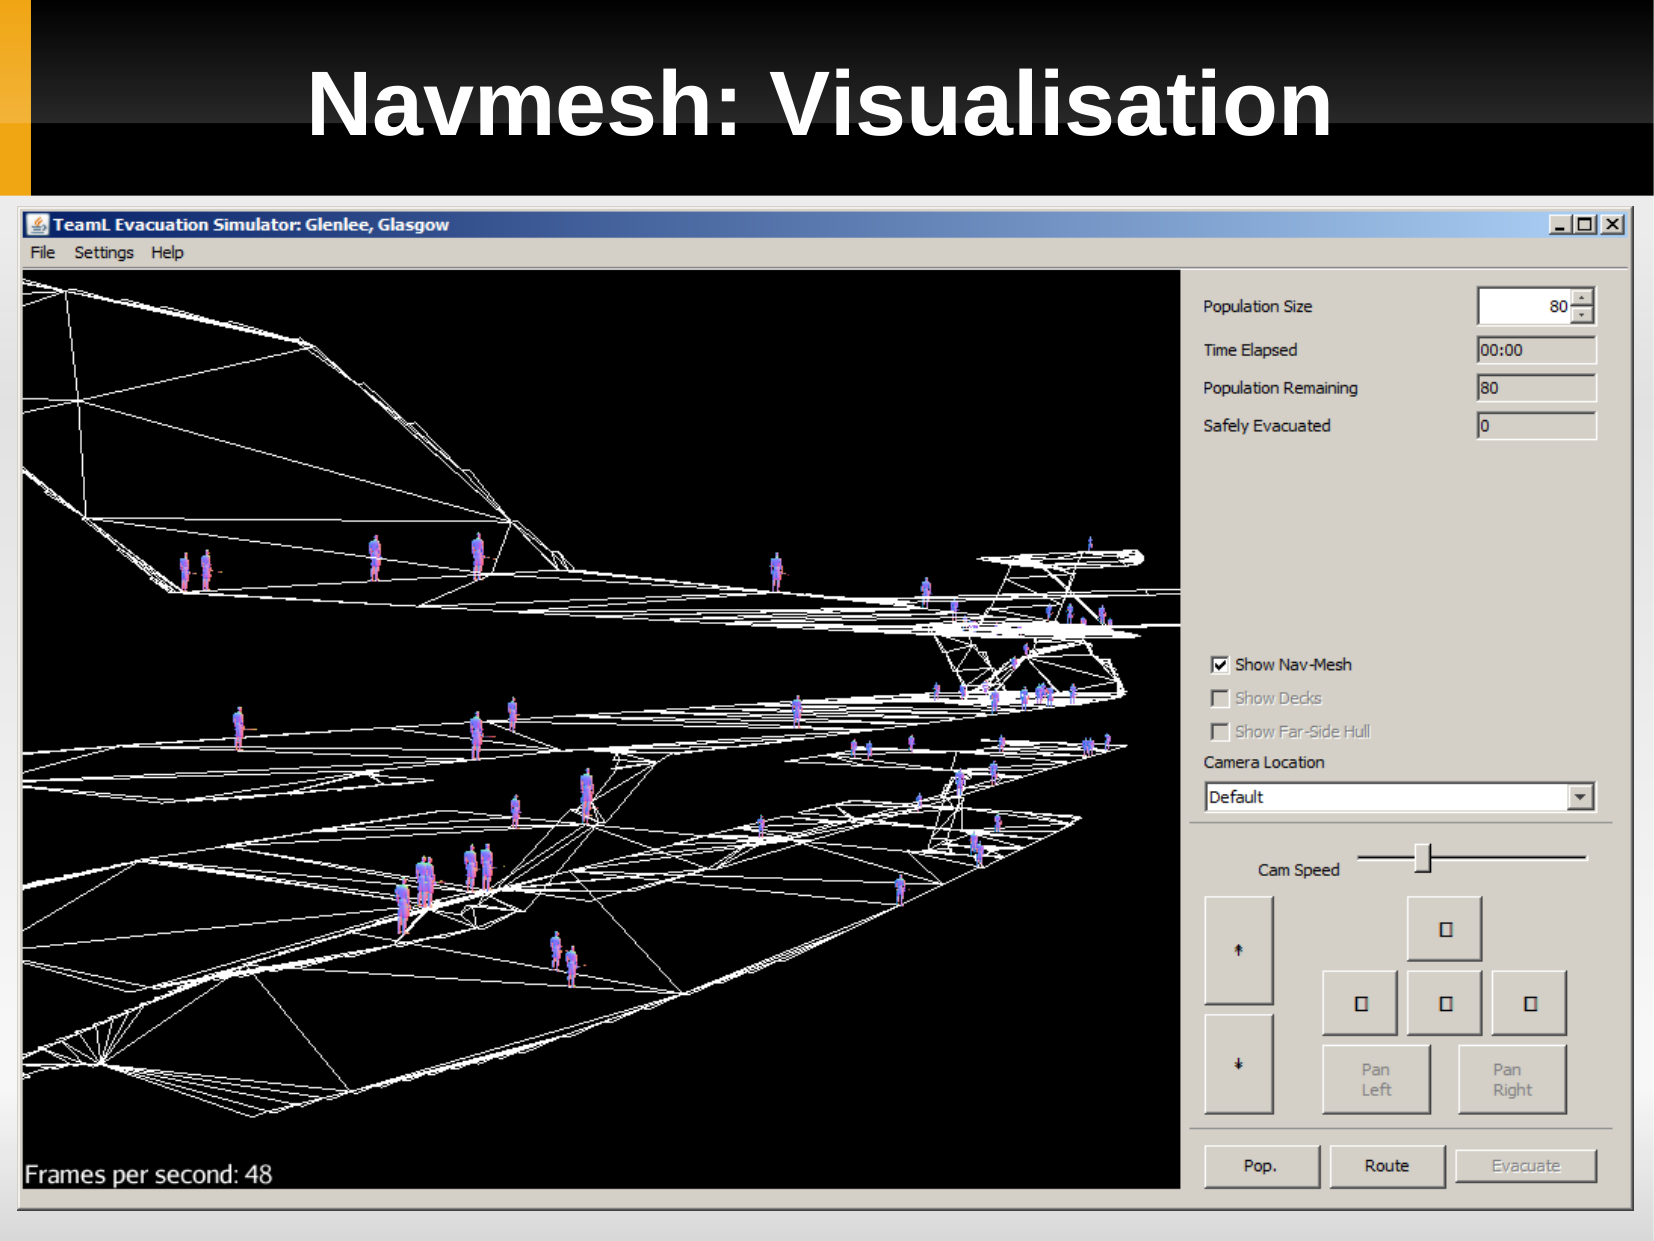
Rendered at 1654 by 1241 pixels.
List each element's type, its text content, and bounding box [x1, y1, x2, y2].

picture [0, 0, 1654, 1241]
title Navmesh: Visualisation [76, 0, 1565, 206]
